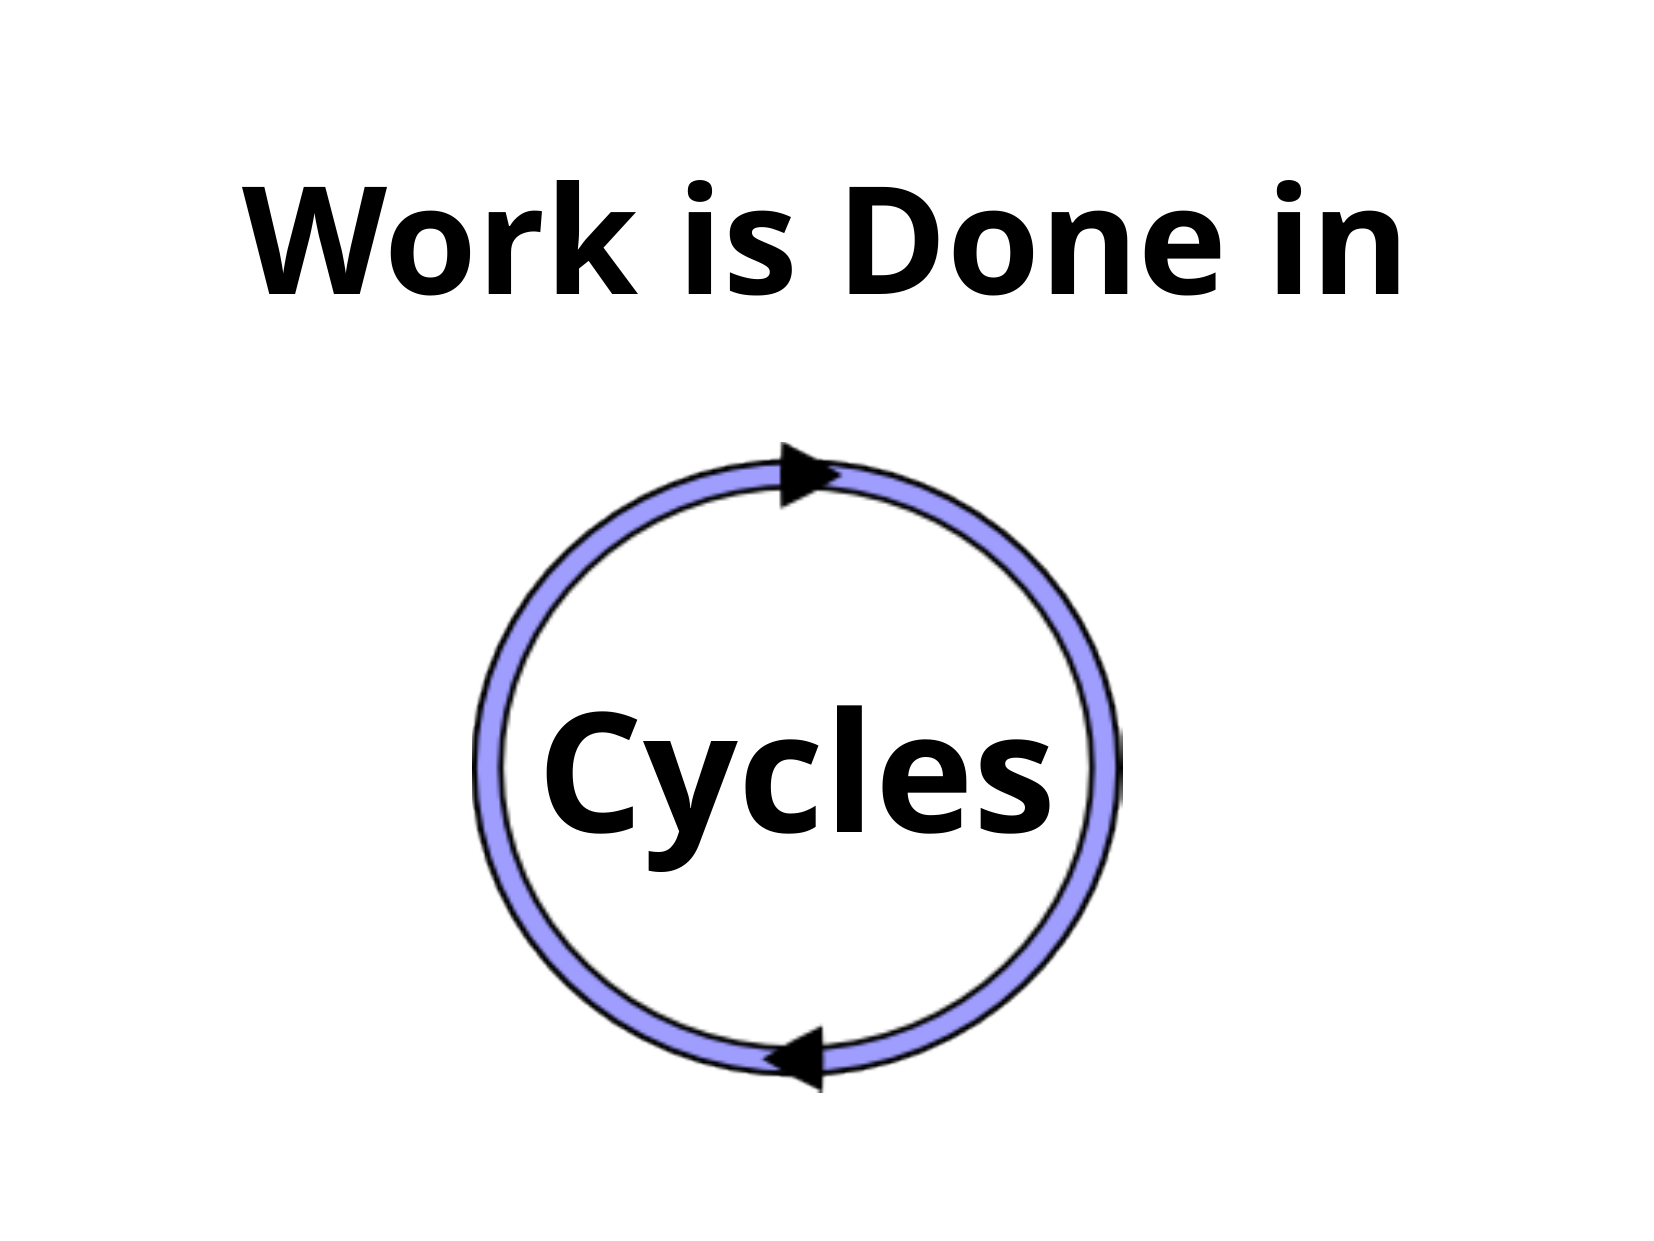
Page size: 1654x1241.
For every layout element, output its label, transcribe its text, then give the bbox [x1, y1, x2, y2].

picture [472, 442, 1123, 1093]
title Work is Done in [59, 59, 1595, 414]
